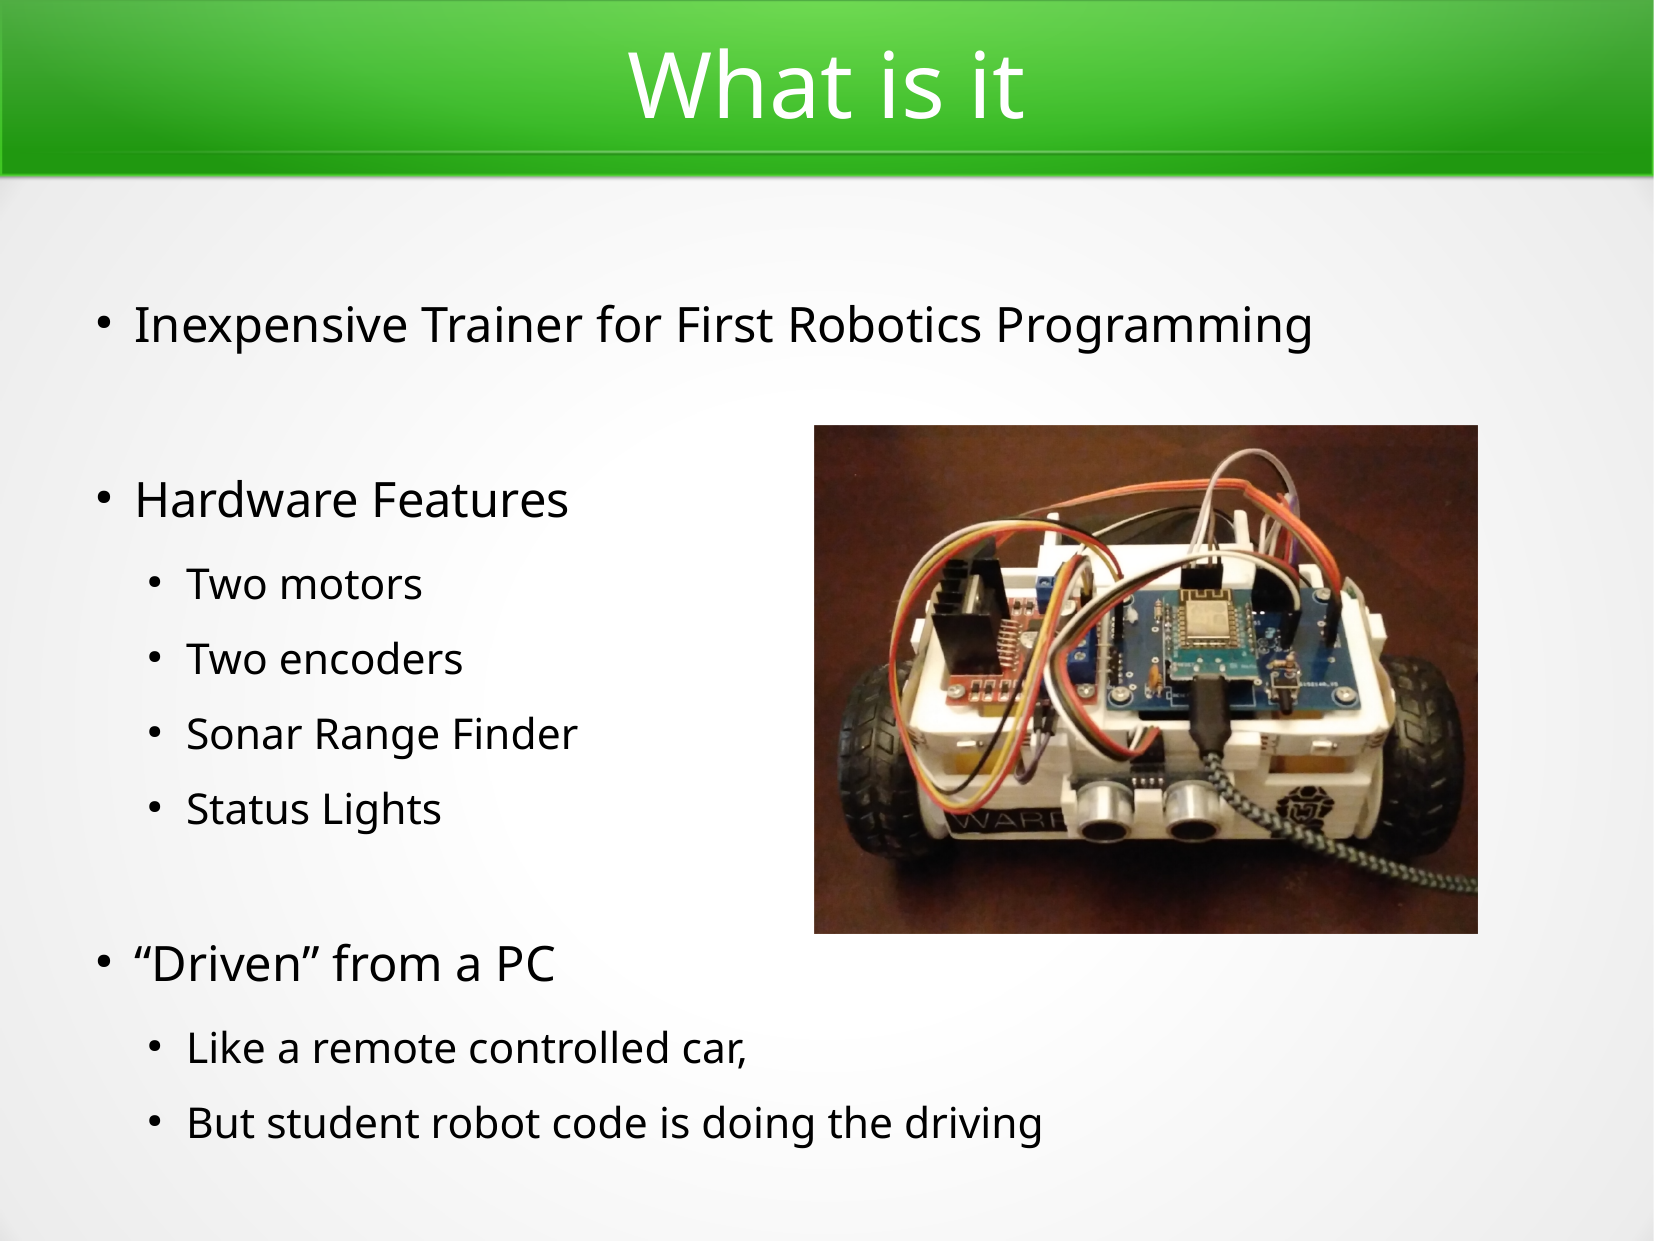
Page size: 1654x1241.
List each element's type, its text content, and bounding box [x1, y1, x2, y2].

title What is it [82, 11, 1571, 154]
list Inexpensive Trainer for First Robotics Programming Hardware Features Two motors Two encoders Sonar Range Finder Status Lights “Driven” from a PC Like a remote controlled car, But student robot code is doing the driving [82, 290, 1654, 1158]
picture [814, 425, 1478, 934]
picture [0, 0, 1654, 1241]
